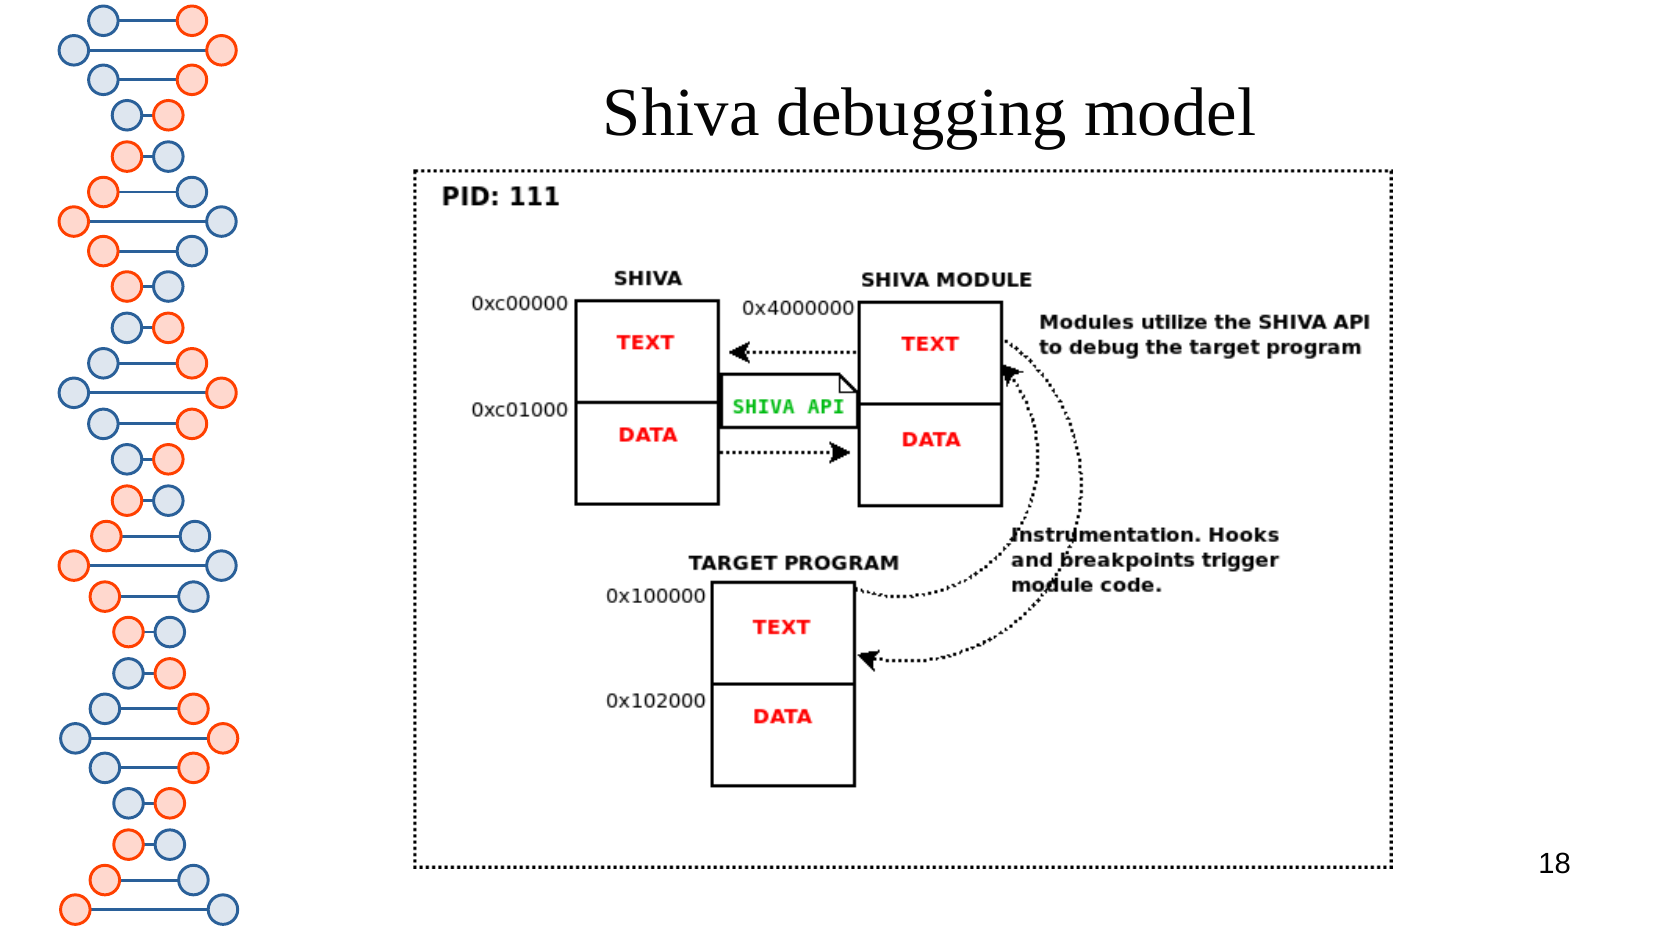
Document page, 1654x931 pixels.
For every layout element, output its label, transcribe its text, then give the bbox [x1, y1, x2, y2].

title Shiva debugging model [265, 35, 1595, 189]
picture [412, 168, 1393, 869]
